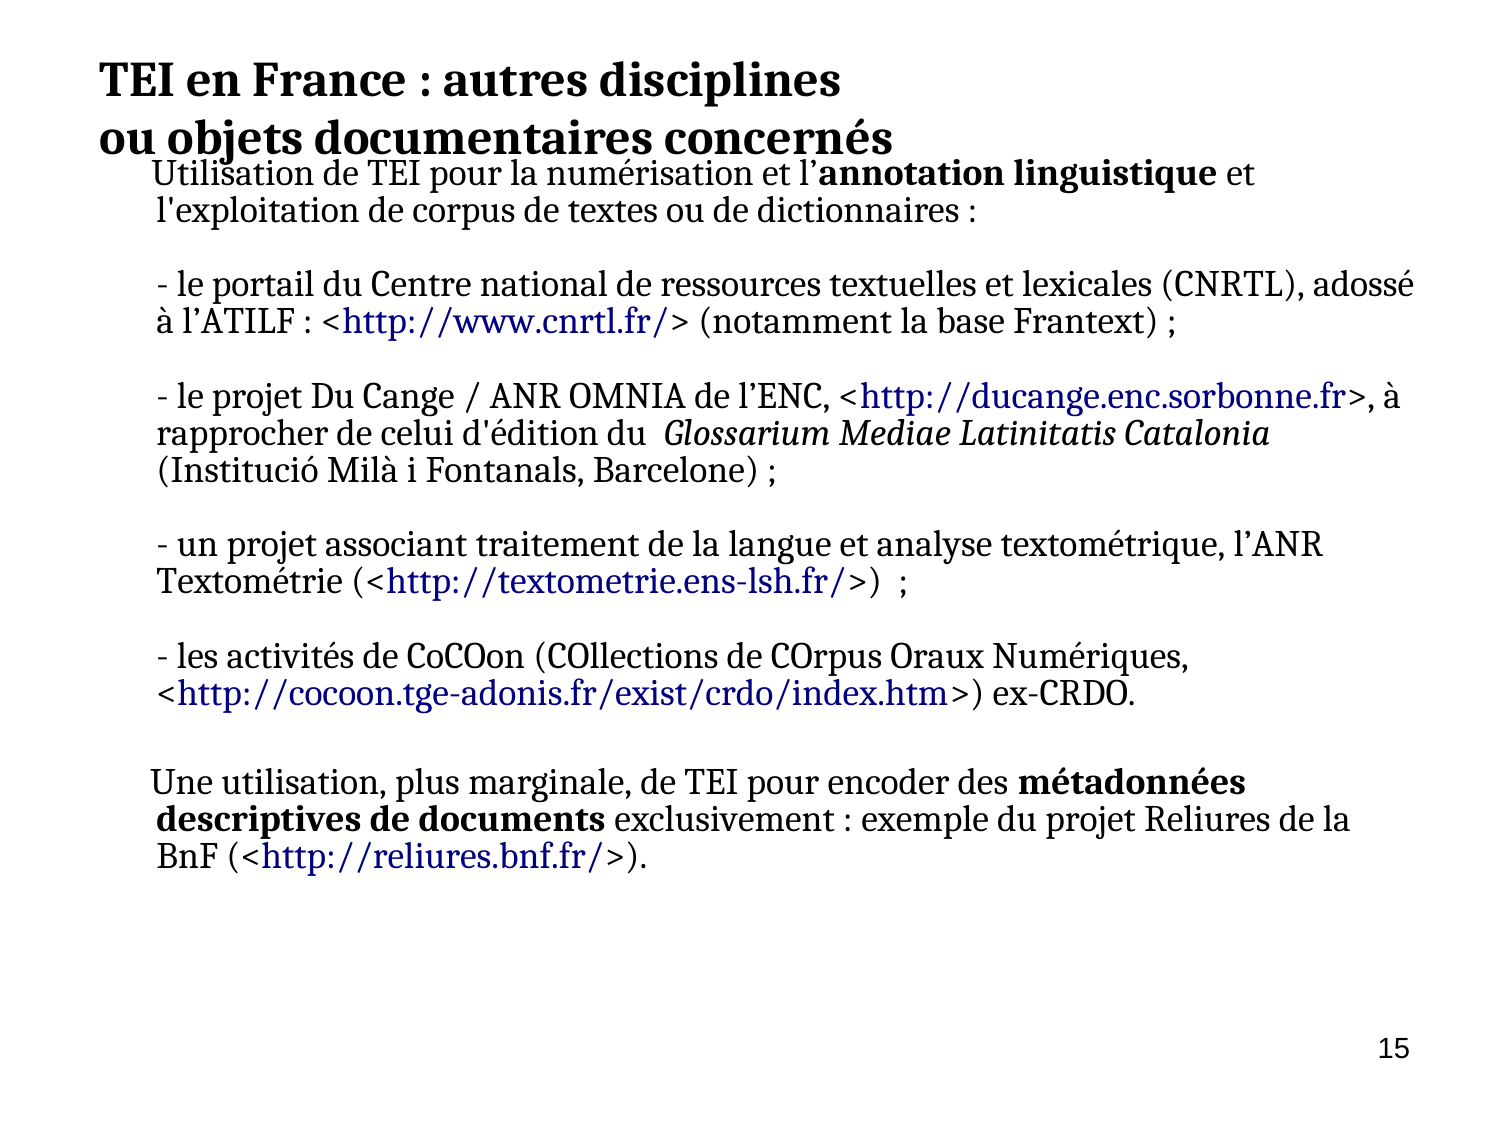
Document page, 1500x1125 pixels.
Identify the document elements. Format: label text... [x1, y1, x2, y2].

list Utilisation de TEI pour la numérisation et l’annotation linguistique et l'exploitation de corpus de textes ou de dictionnaires : - le portail du Centre national de ressources textuelles et lexicales (CNRTL), adossé à l’ATILF : <http://www.cnrtl.fr/> (notamment la base Frantext) ; - le projet Du Cange / ANR OMNIA de l’ENC, <http://ducange.enc.sorbonne.fr>, à rapprocher de celui d'édition du Glossarium Mediae Latinitatis Catalonia (Institució Milà i Fontanals, Barcelone) ; - un projet associant traitement de la langue et analyse textométrique, l’ANR Textométrie (<http://textometrie.ens-lsh.fr/>) ; - les activités de CoCOon (COllections de COrpus Oraux Numériques, <http://cocoon.tge-adonis.fr/exist/crdo/index.htm>) ex-CRDO. Une utilisation, plus marginale, de TEI pour encoder des métadonnées descriptives de documents exclusivement : exemple du projet Reliures de la BnF (<http://reliures.bnf.fr/>). [85, 147, 1436, 1125]
title TEI en France : autres disciplines ou objets documentaires concernés [11, 15, 1485, 204]
